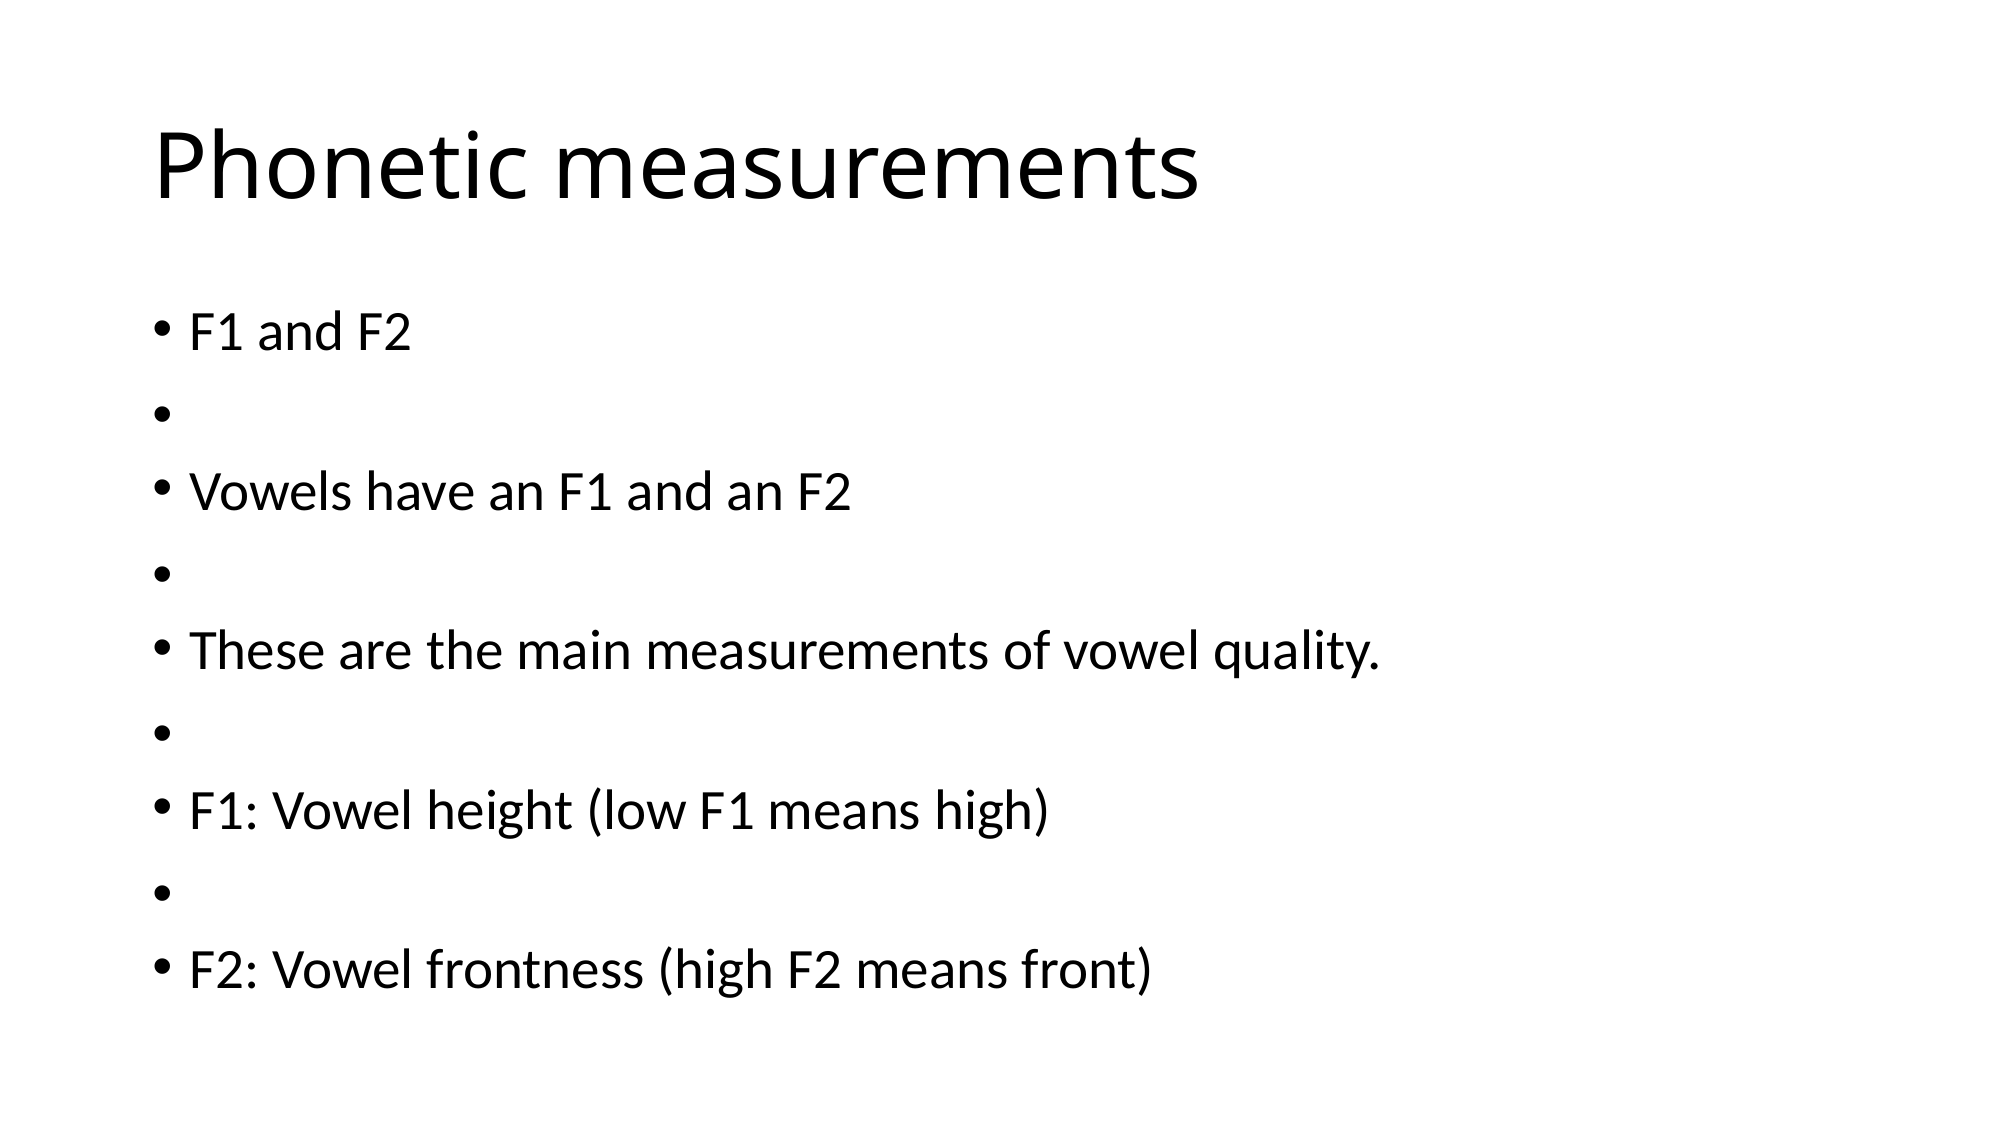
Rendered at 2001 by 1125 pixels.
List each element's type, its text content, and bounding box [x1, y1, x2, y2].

list F1 and F2 Vowels have an F1 and an F2 These are the main measurements of vowel quality. F1: Vowel height (low F1 means high) F2: Vowel frontness (high F2 means front) [137, 299, 1863, 1014]
title Phonetic measurements [137, 59, 1863, 278]
